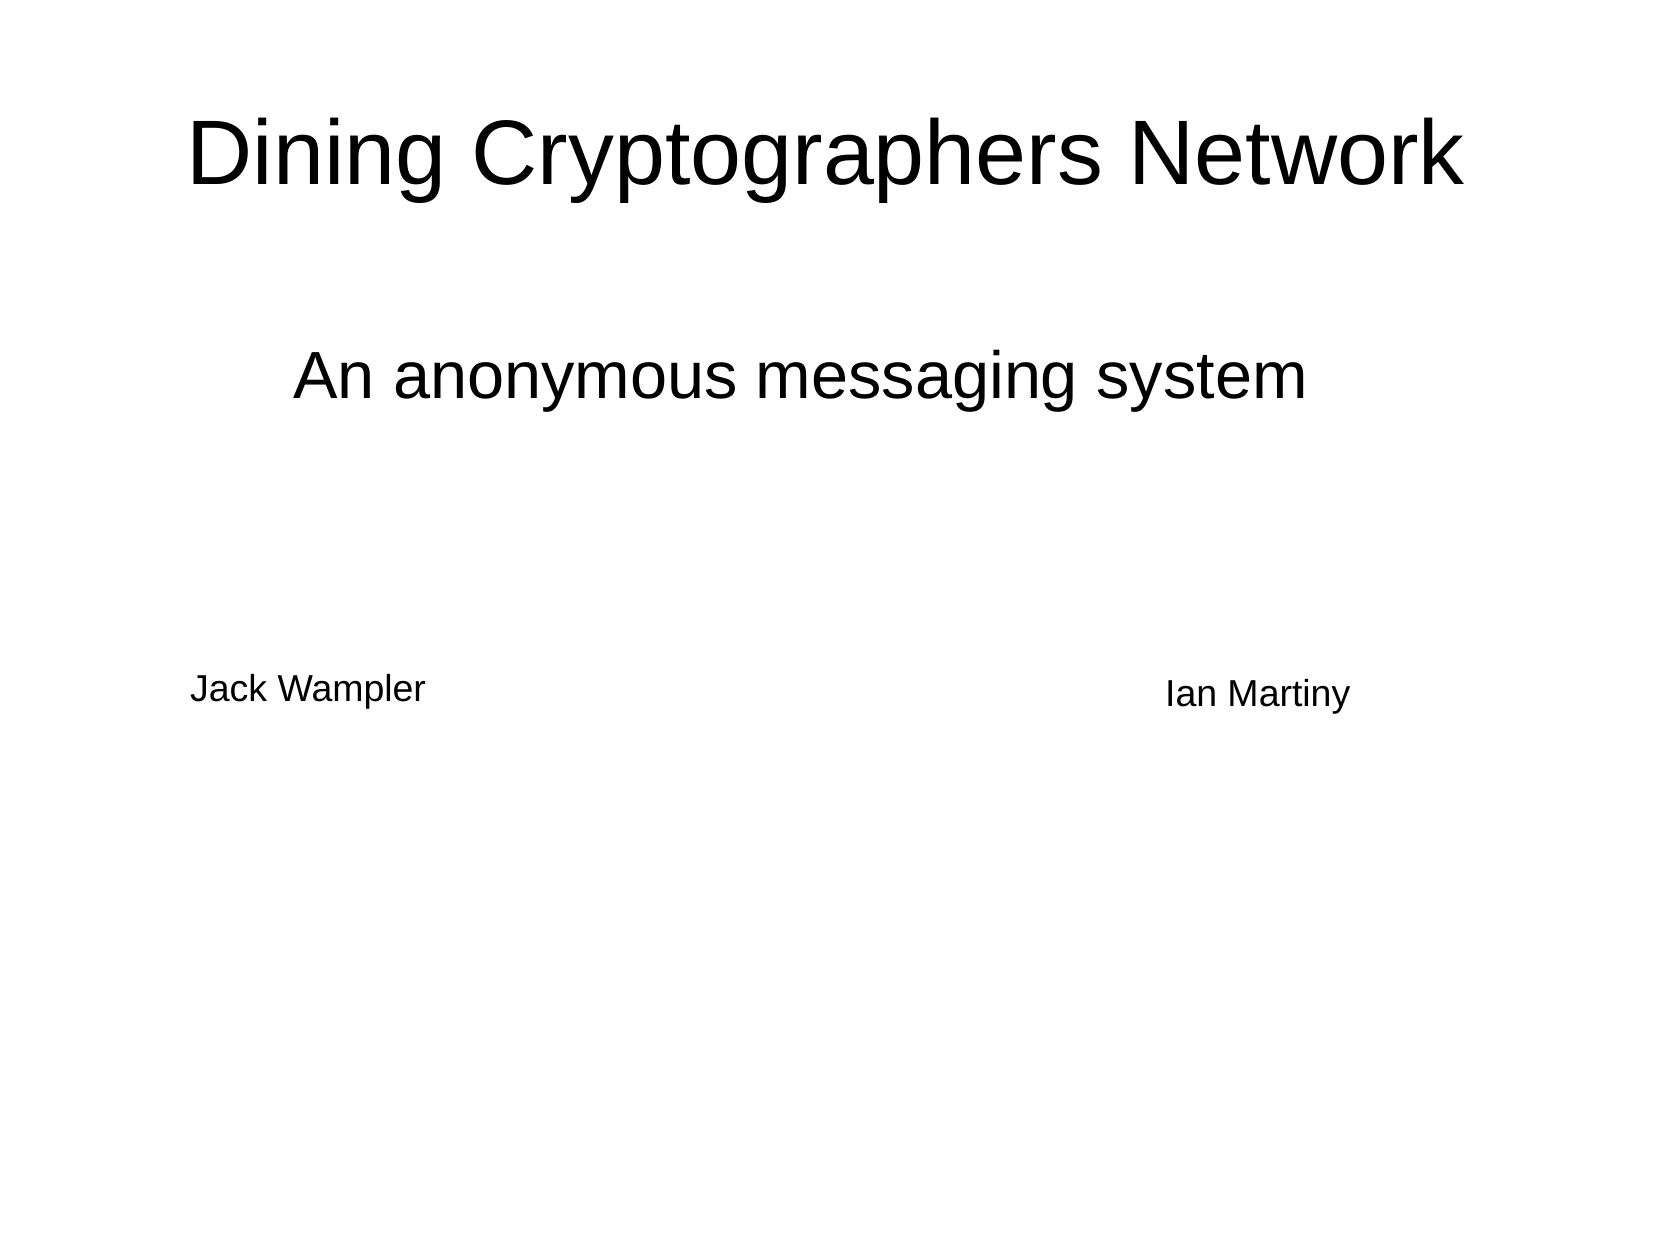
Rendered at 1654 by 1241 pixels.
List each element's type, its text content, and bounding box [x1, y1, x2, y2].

title Dining Cryptographers Network [82, 49, 1571, 257]
text_box Ian Martiny [1140, 664, 1366, 736]
text_box Jack Wampler [165, 660, 441, 731]
subtitle An anonymous messaging system [56, 225, 1546, 526]
